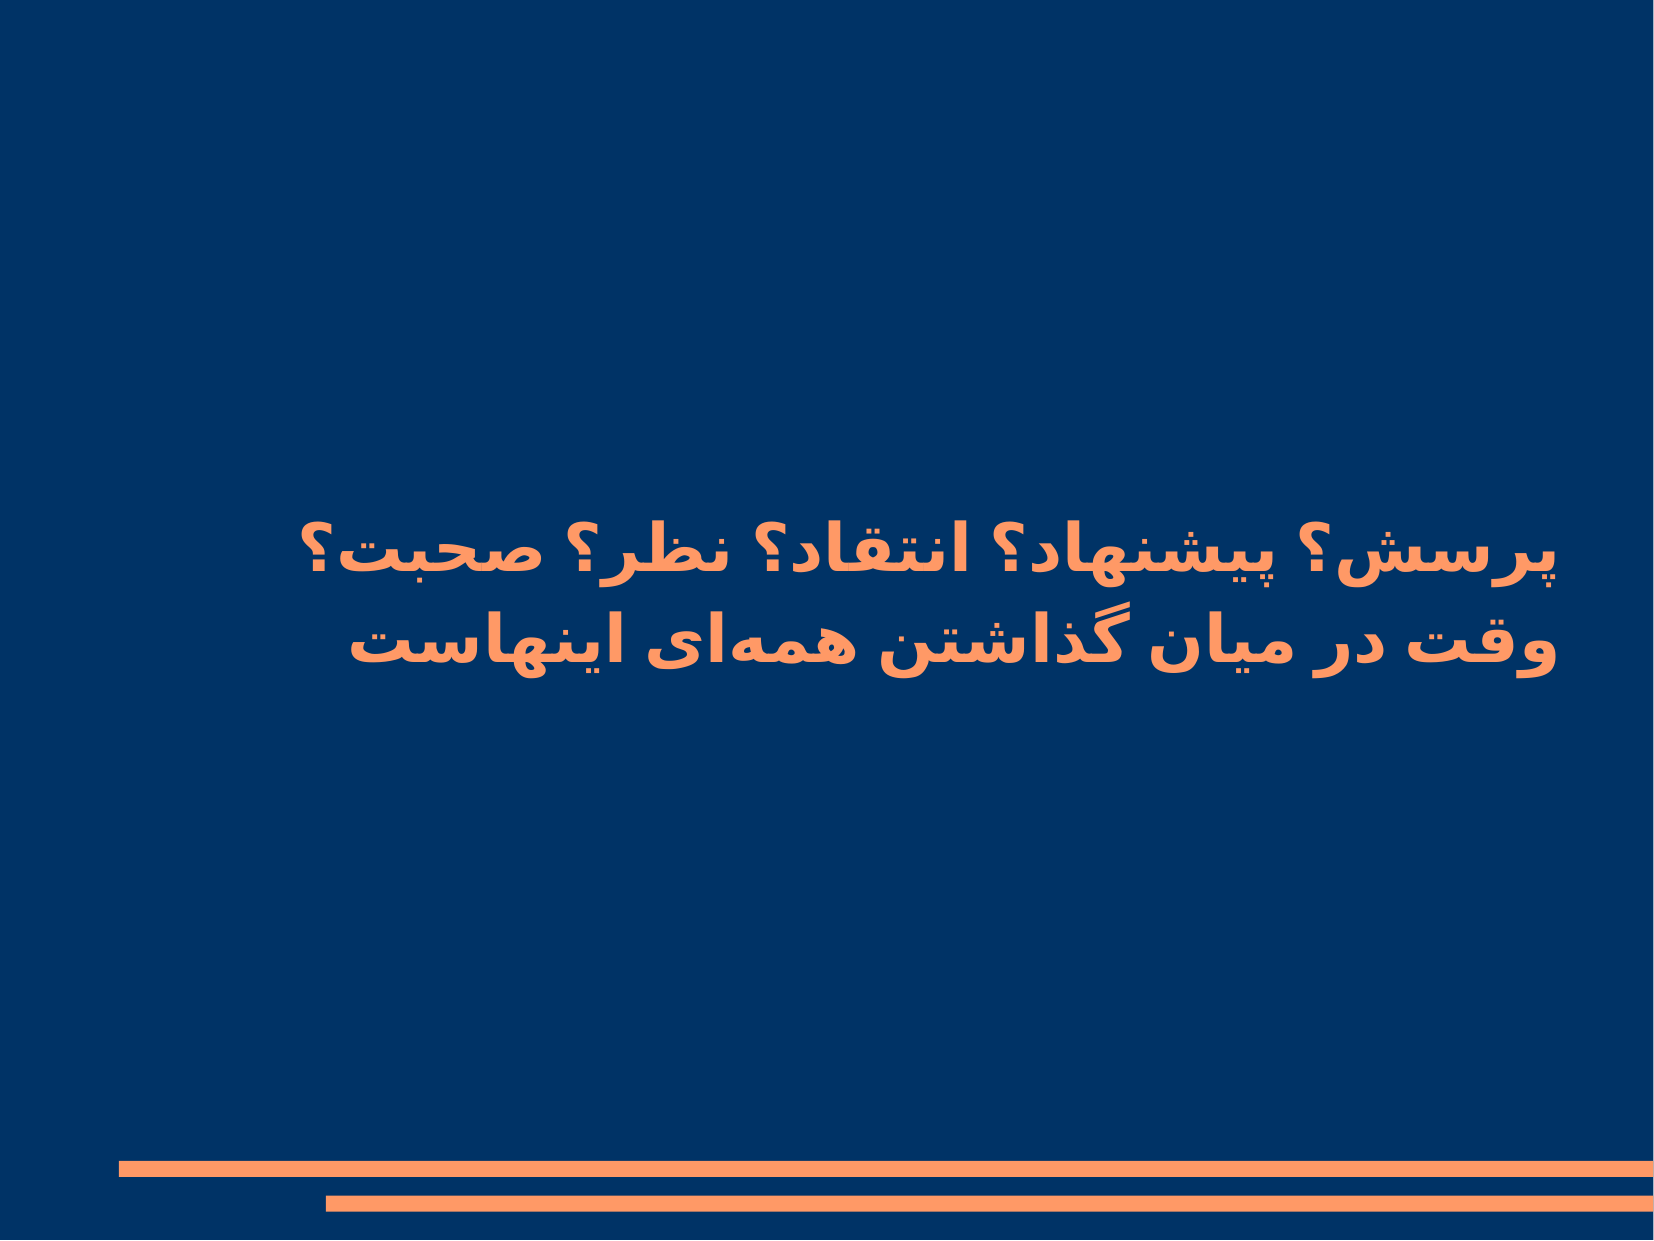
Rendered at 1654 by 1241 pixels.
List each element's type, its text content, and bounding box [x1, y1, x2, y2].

title پرسش؟ پیشنهاد؟ انتقاد؟ نظر؟ صحبت؟ وقت در میان گذاشتن همه‌ای اینهاست [150, 487, 1563, 695]
